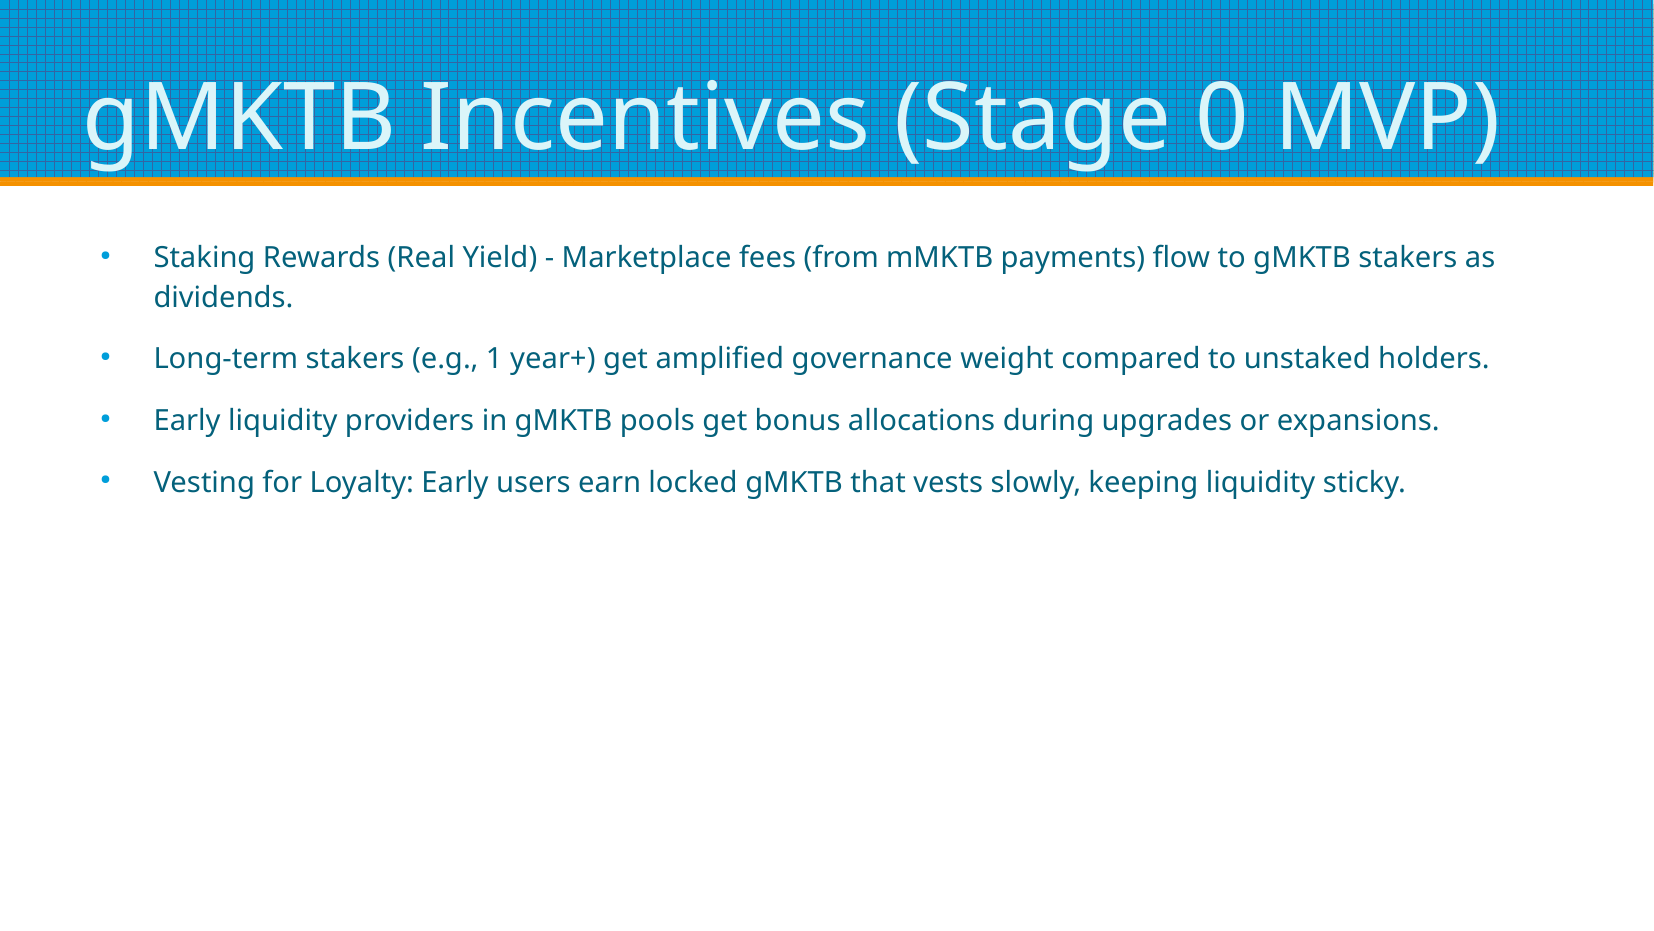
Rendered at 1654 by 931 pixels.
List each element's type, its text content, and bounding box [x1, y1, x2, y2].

title gMKTB Incentives (Stage 0 MVP) [82, 14, 1571, 178]
list Staking Rewards (Real Yield) - Marketplace fees (from mMKTB payments) flow to gMKTB stakers as dividends. Long-term stakers (e.g., 1 year+) get amplified governance weight compared to unstaked holders. Early liquidity providers in gMKTB pools get bonus allocations during upgrades or expansions. Vesting for Loyalty: Early users earn locked gMKTB that vests slowly, keeping liquidity sticky. [82, 236, 1571, 901]
